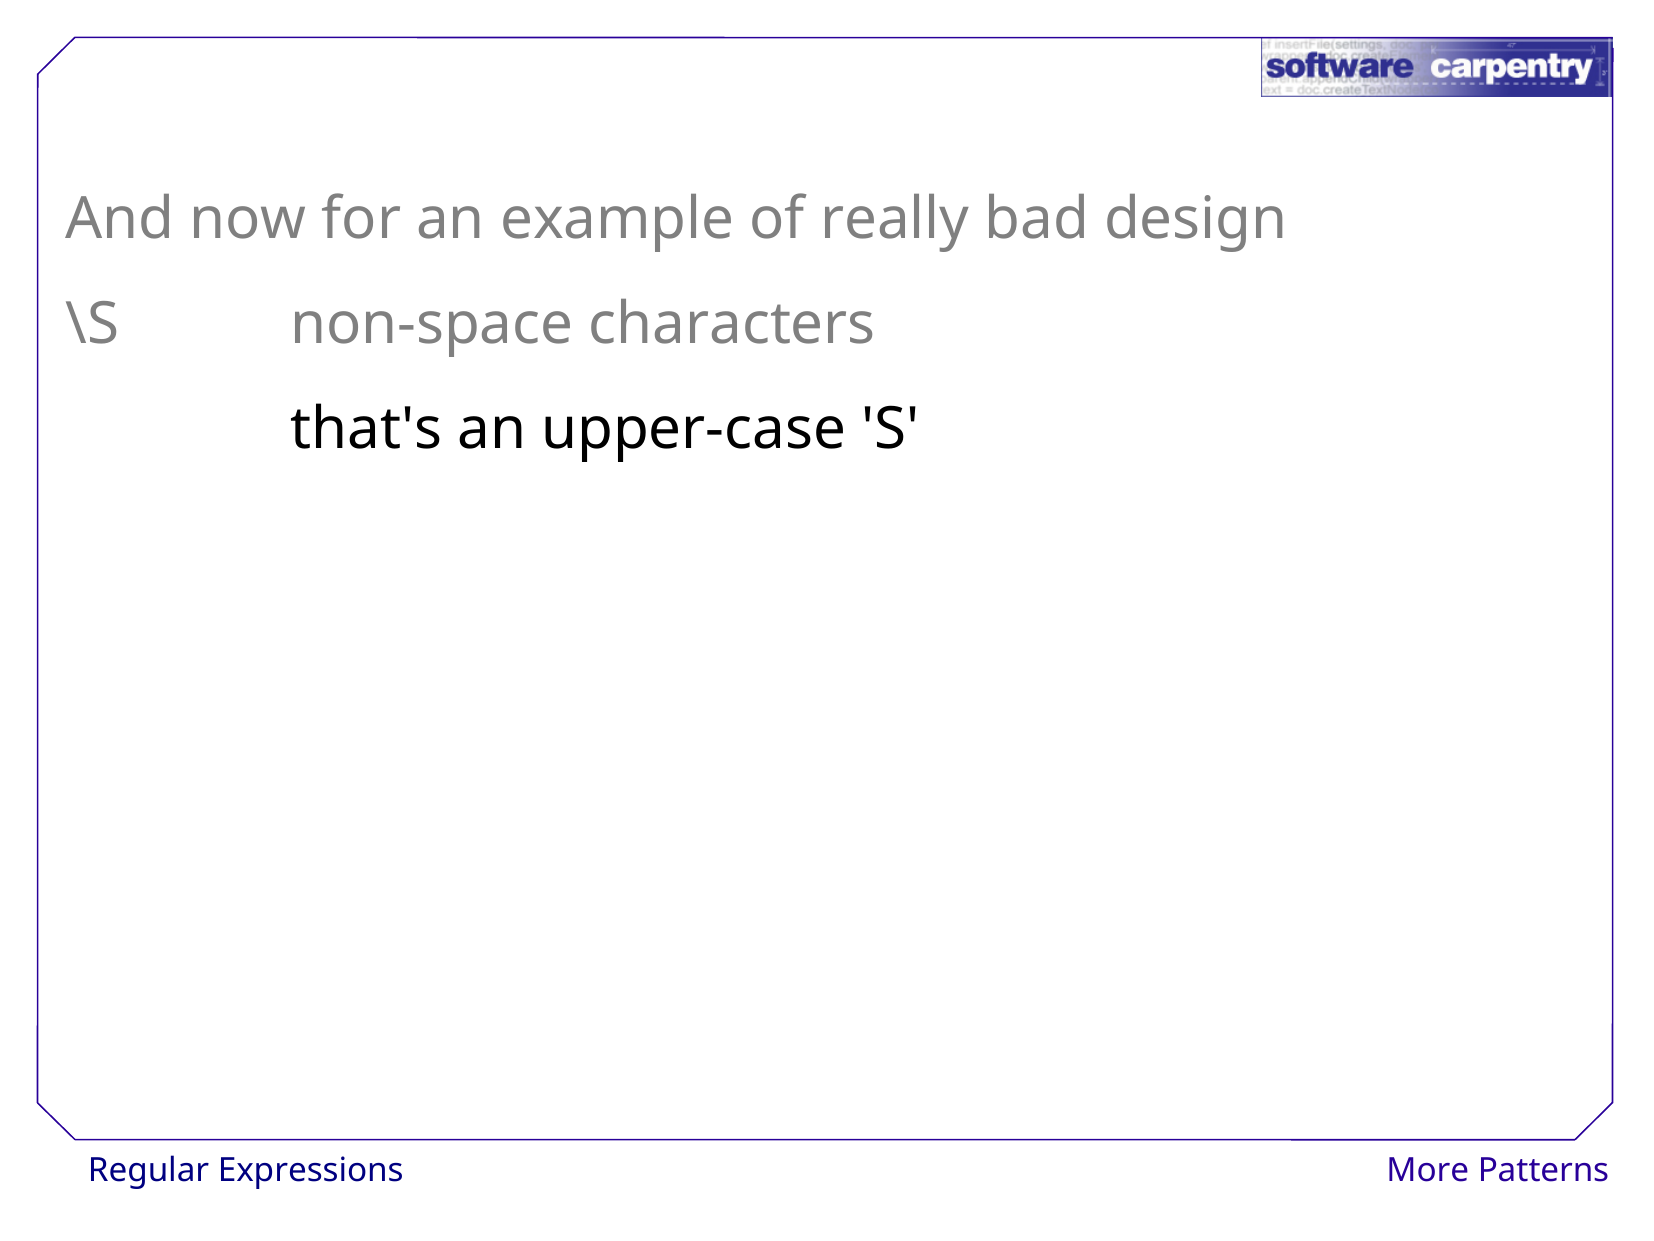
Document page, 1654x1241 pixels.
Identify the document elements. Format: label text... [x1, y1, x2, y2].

text_box And now for an example of really bad design \S non-space characters that's an upper-case 'S' [50, 138, 1453, 469]
picture [1261, 39, 1613, 97]
